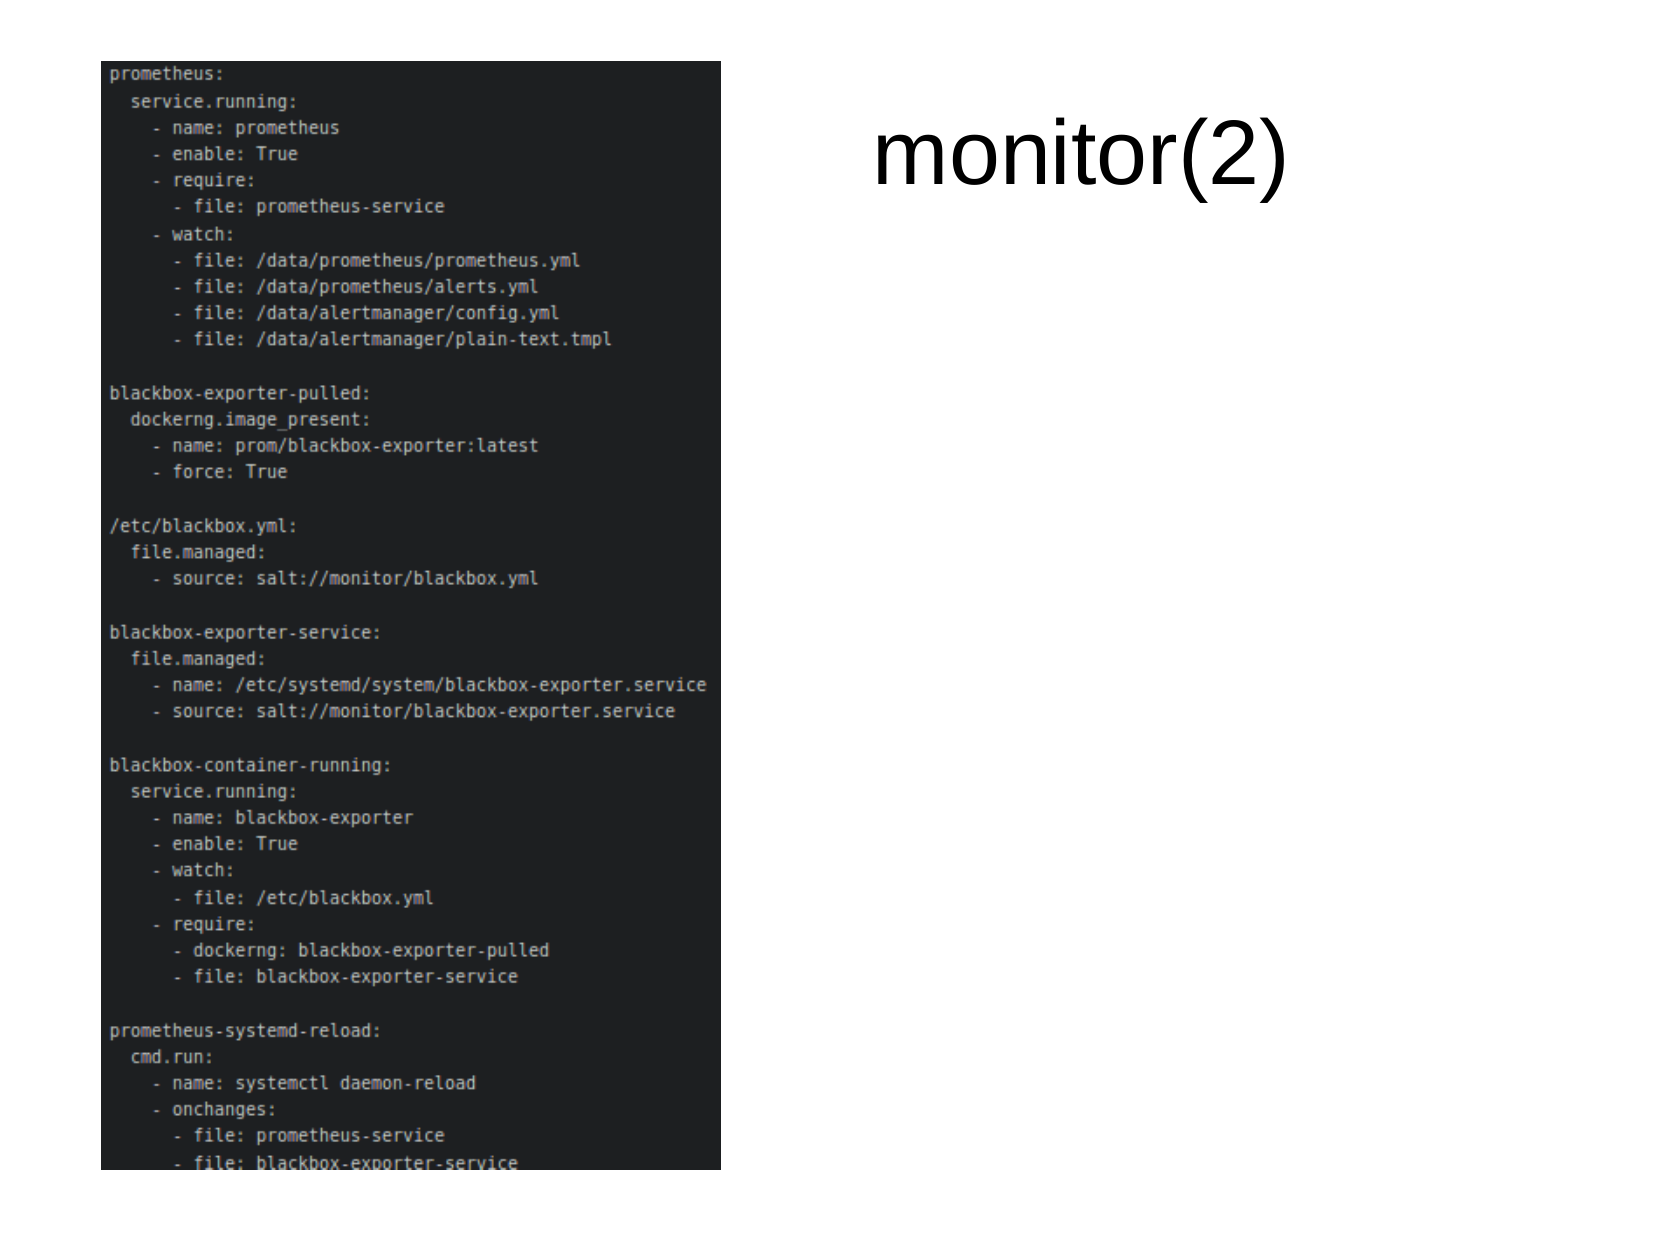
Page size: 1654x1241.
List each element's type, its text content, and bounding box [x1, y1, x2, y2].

title monitor(2) [82, 49, 1571, 257]
picture [101, 61, 721, 1170]
